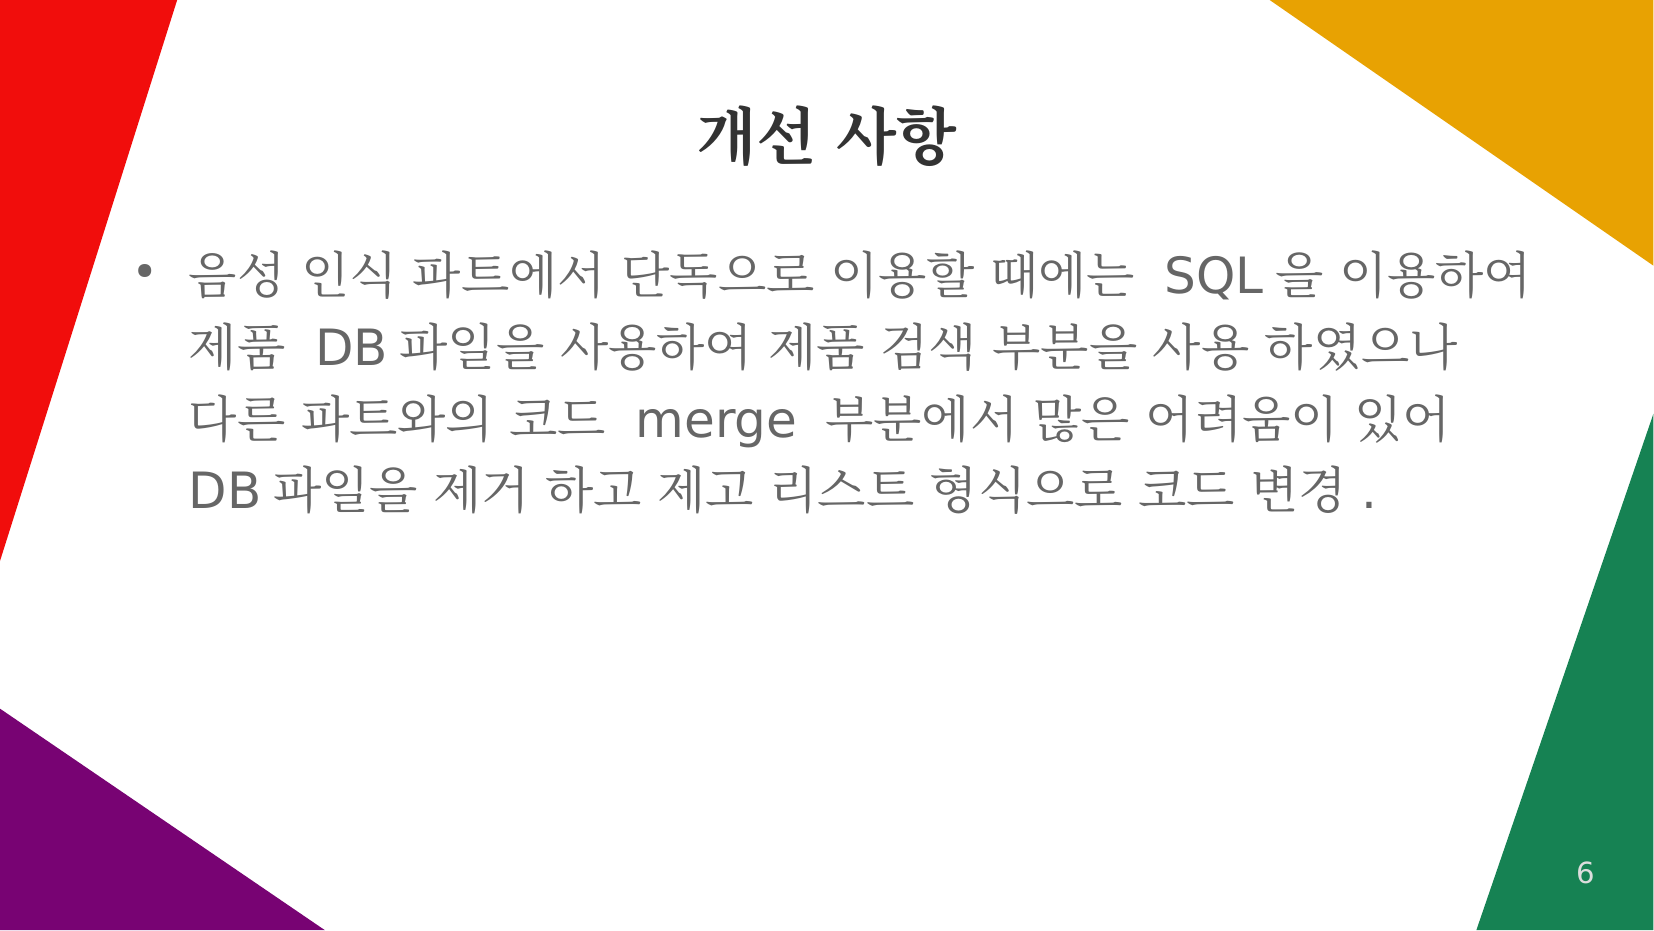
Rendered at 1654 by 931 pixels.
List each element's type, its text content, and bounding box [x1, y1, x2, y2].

title 개선 사항 [118, 59, 1536, 207]
list 음성 인식 파트에서 단독으로 이용할 때에는 SQL을 이용하여 제품 DB파일을 사용하여 제품 검색 부분을 사용 하였으나 다른 파트와의 코드 merge 부분에서 많은 어려움이 있어 DB파일을 제거 하고 제고 리스트 형식으로 코드 변경. [118, 236, 1536, 827]
